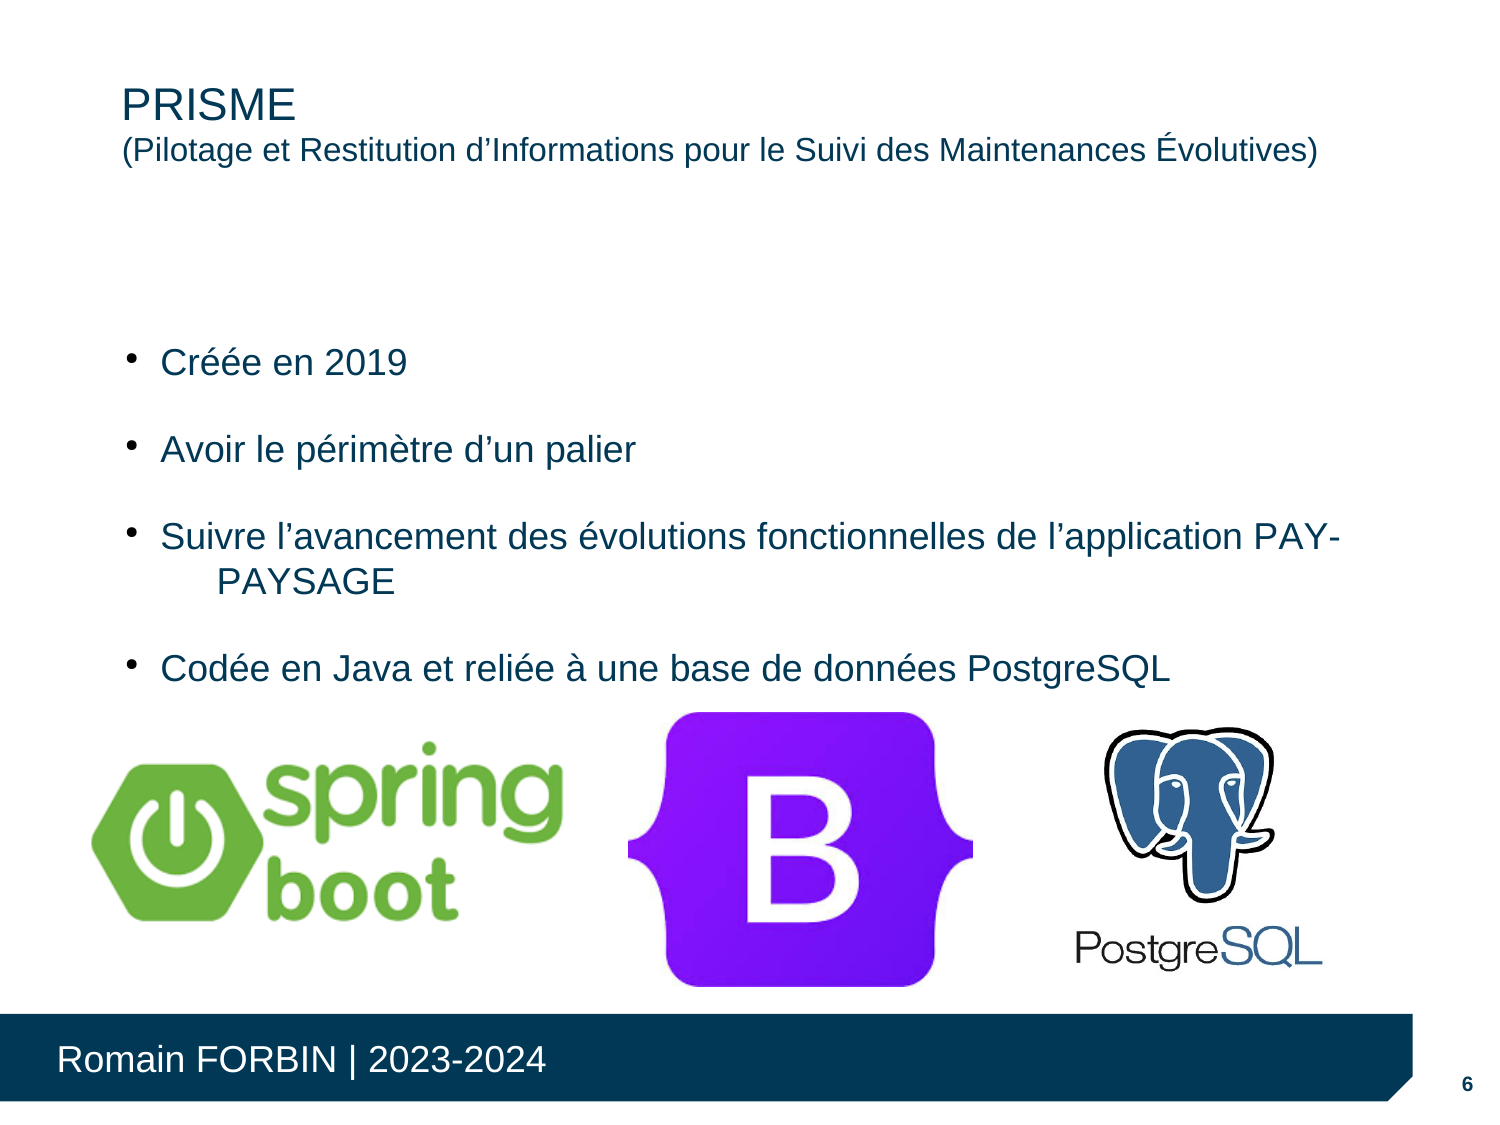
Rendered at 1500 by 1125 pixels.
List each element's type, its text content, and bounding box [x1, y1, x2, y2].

picture [1052, 701, 1339, 988]
list Créée en 2019 Avoir le périmètre d’un palier Suivre l’avancement des évolutions fonctionnelles de l’application PAY-PAYSAGE Codée en Java et reliée à une base de données PostgreSQL [125, 337, 1382, 970]
title PRISME (Pilotage et Restitution d’Informations pour le Suivi des Maintenances Évolutives) [121, 68, 1438, 179]
picture [628, 712, 973, 987]
picture [87, 715, 571, 970]
